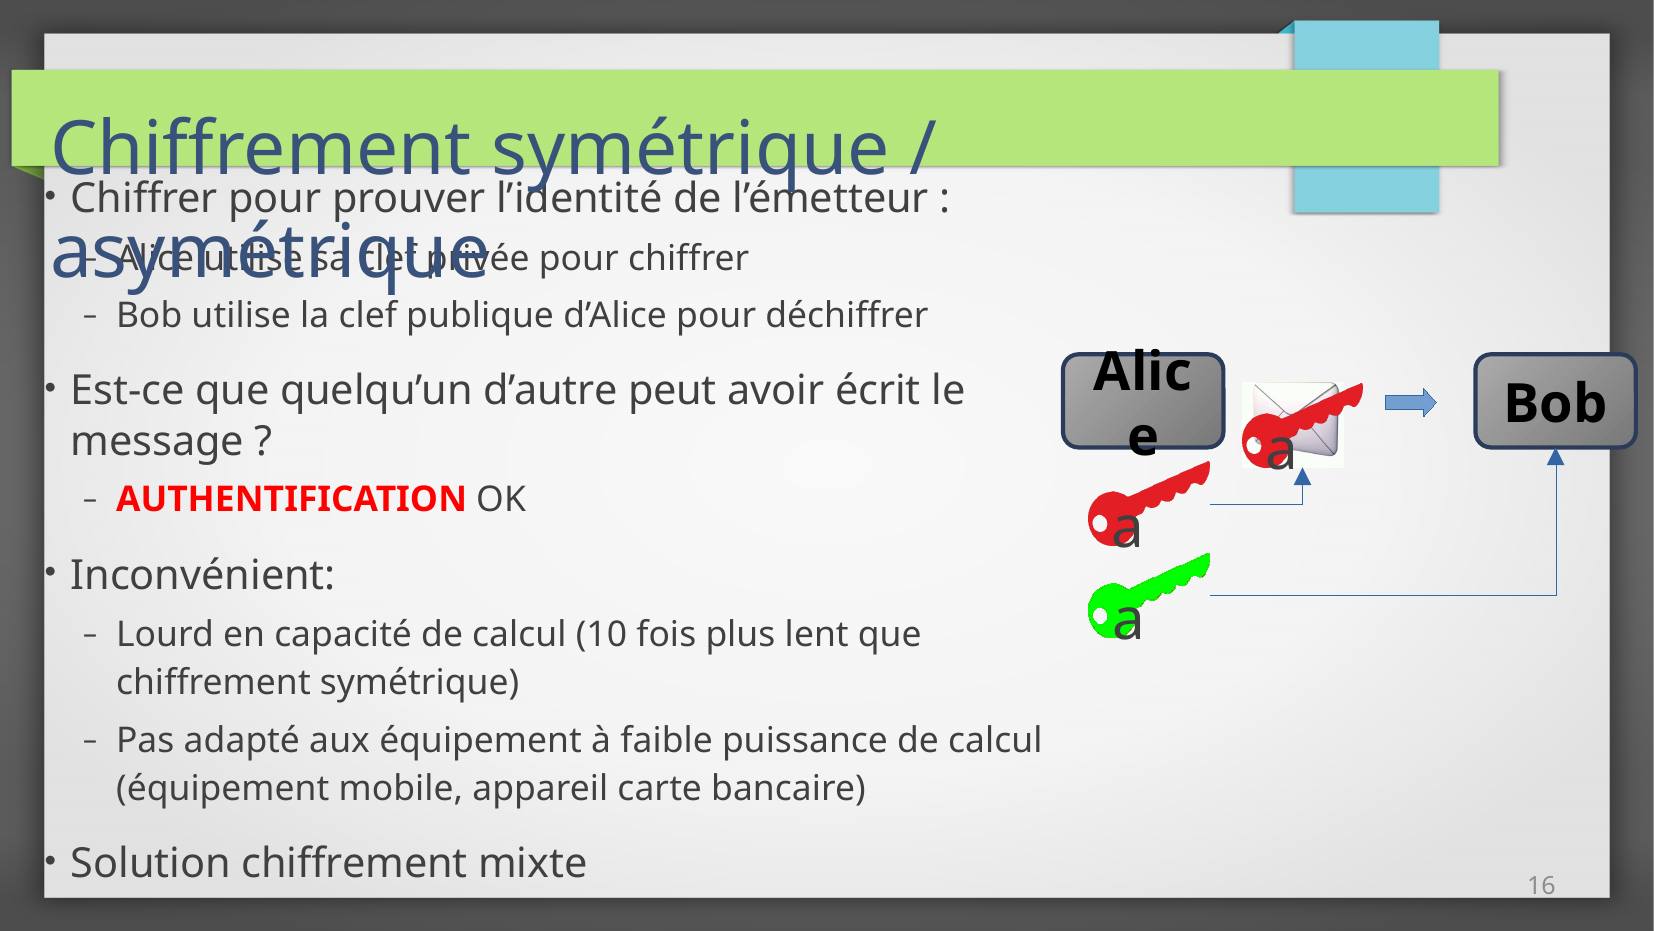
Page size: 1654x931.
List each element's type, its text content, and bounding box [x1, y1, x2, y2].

text_box a [1097, 489, 1128, 551]
text_box a [1097, 581, 1129, 643]
text_box Bob [1475, 354, 1636, 448]
text_box Alice [1107, 358, 1117, 374]
text_box Chiffrement symétrique / asymétrique [35, 87, 1241, 178]
text_box [1385, 388, 1437, 417]
text_box a [1273, 454, 1282, 465]
text_box a [1120, 624, 1129, 635]
text_box Alice [1062, 354, 1224, 448]
text_box <numéro> [1184, 862, 1571, 912]
text_box Chiffrer pour prouver l’identité de l’émetteur : Alice utilise sa clef privée pour chiffrer Bob utilise la clef publique d’Alice pour déchiffrer Est-ce que quelqu’un d’autre peut avoir écrit le message ? AUTHENTIFICATION OK Inconvénient: Lourd en capacité de calcul (10 fois plus lent que chiffrement symétrique) Pas adapté aux équipement à faible puissance de calcul (équipement mobile, appareil carte bancaire) Solution chiffrement mixte [29, 165, 1093, 904]
picture [0, 0, 1654, 931]
text_box a [1250, 411, 1282, 473]
text_box a [1119, 532, 1128, 543]
